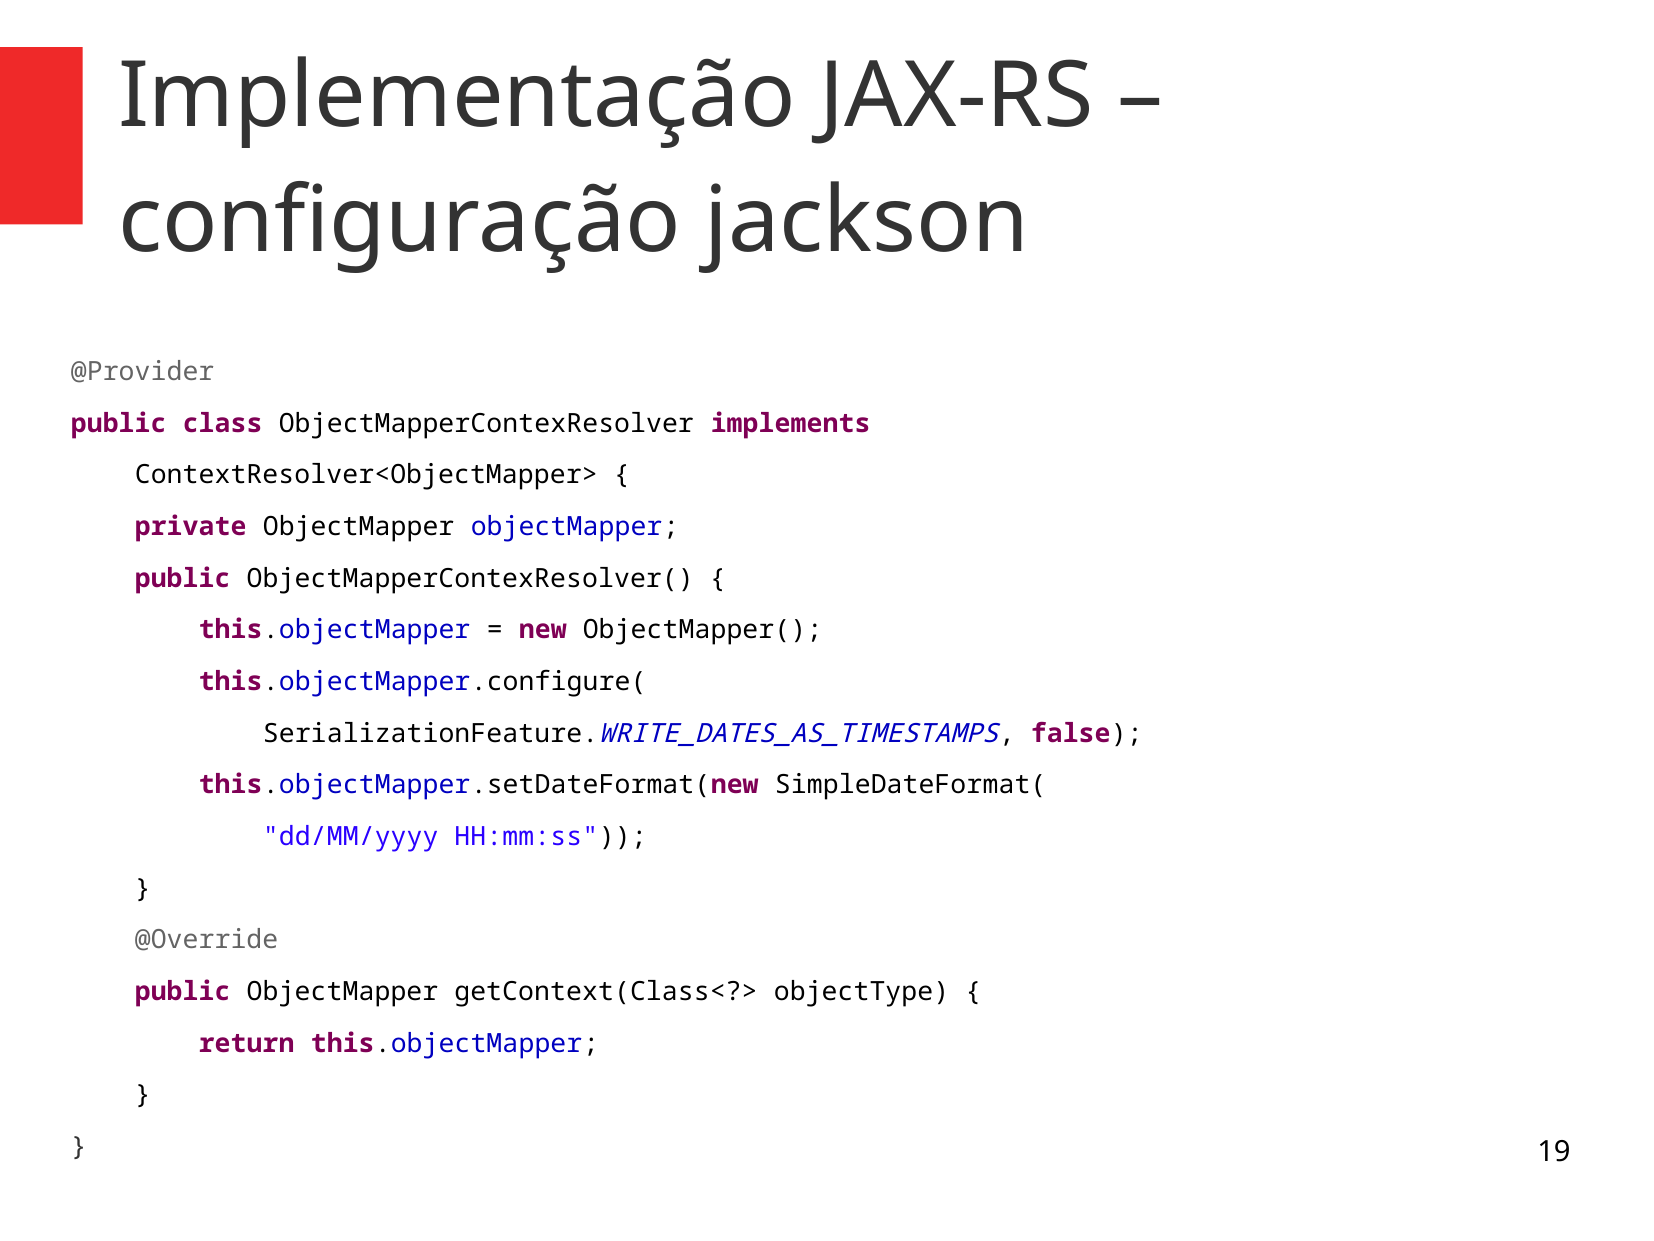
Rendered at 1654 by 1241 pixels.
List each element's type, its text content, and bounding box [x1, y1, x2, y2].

title Implementação JAX-RS – configuração jackson [118, 27, 1571, 279]
list @Provider public class ObjectMapperContexResolver implements ContextResolver<ObjectMapper> { private ObjectMapper objectMapper; public ObjectMapperContexResolver() { this.objectMapper = new ObjectMapper(); this.objectMapper.configure( SerializationFeature.WRITE_DATES_AS_TIMESTAMPS, false); this.objectMapper.setDateFormat(new SimpleDateFormat( "dd/MM/yyyy HH:mm:ss")); } @Override public ObjectMapper getContext(Class<?> objectType) { return this.objectMapper; } } [70, 352, 1489, 1170]
